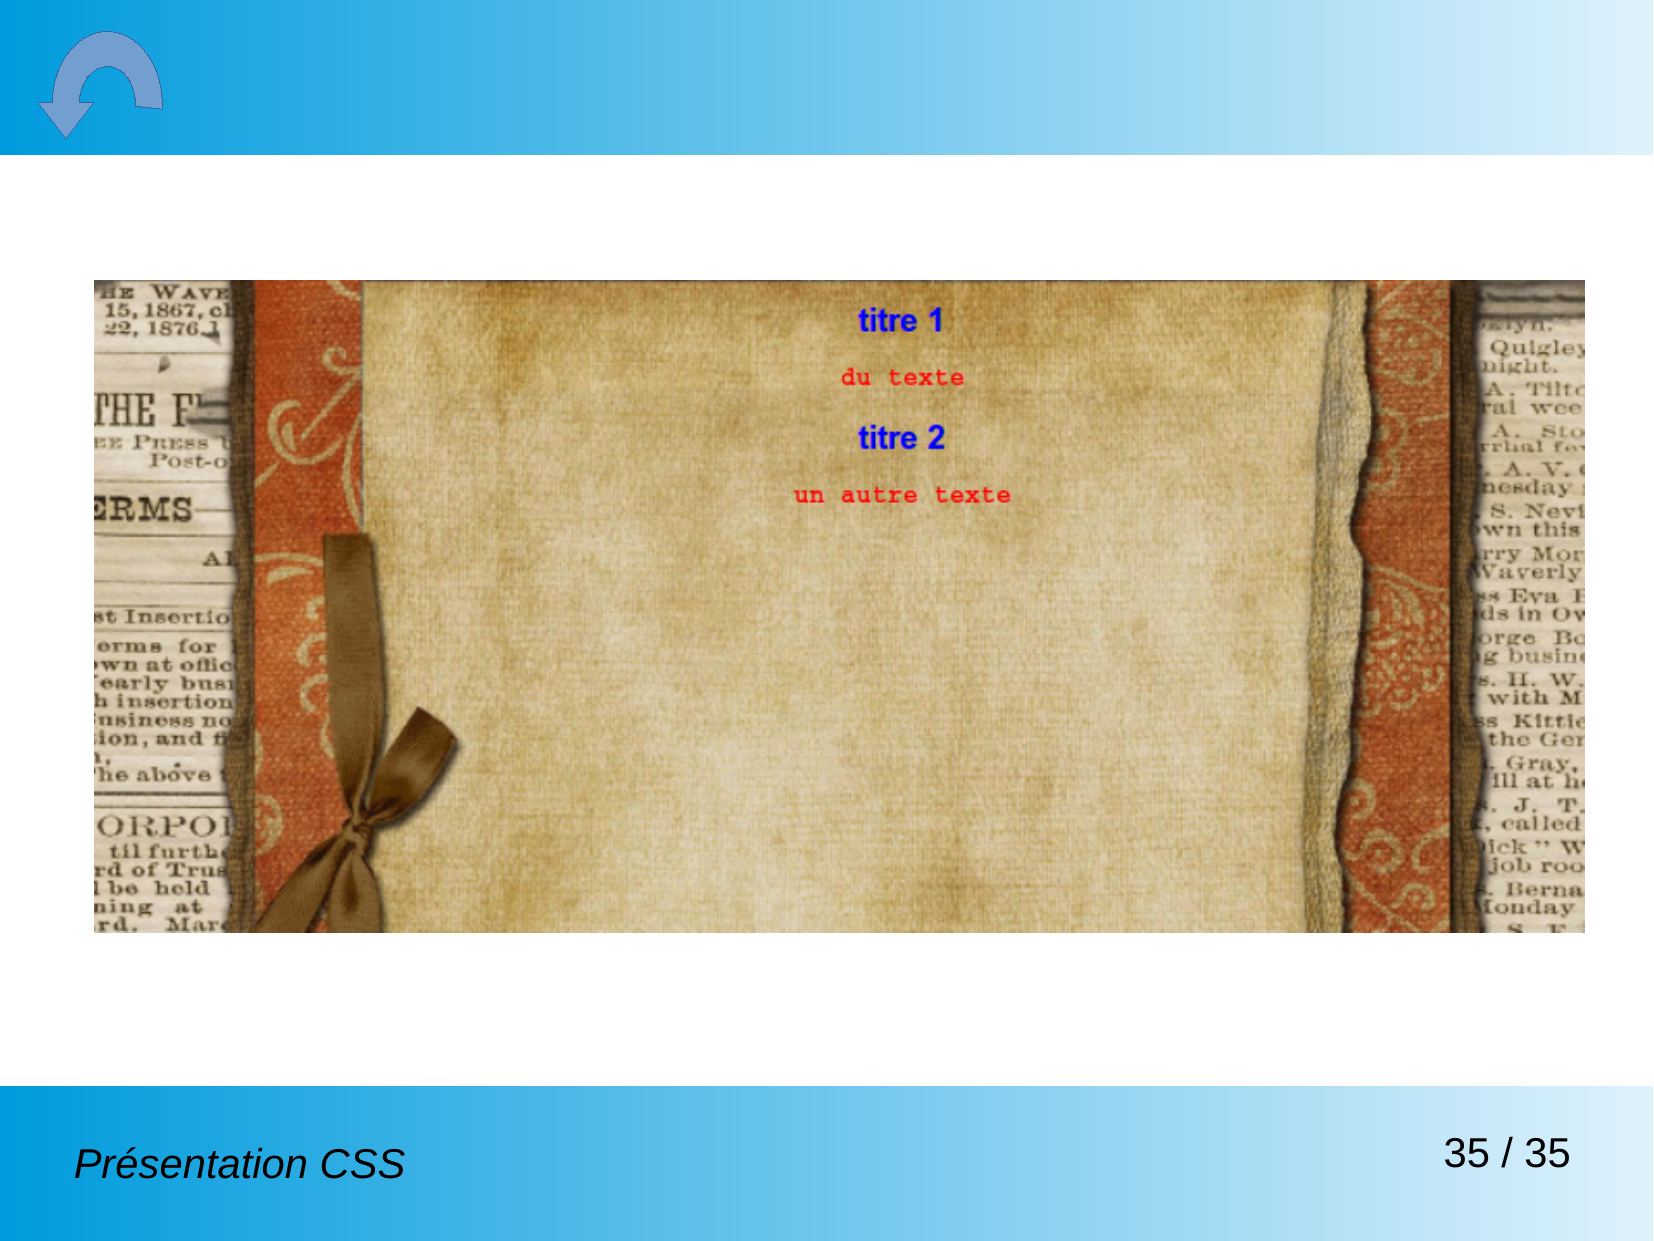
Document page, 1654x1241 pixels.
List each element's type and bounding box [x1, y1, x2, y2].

picture [94, 280, 1585, 933]
text_box [38, 31, 163, 139]
